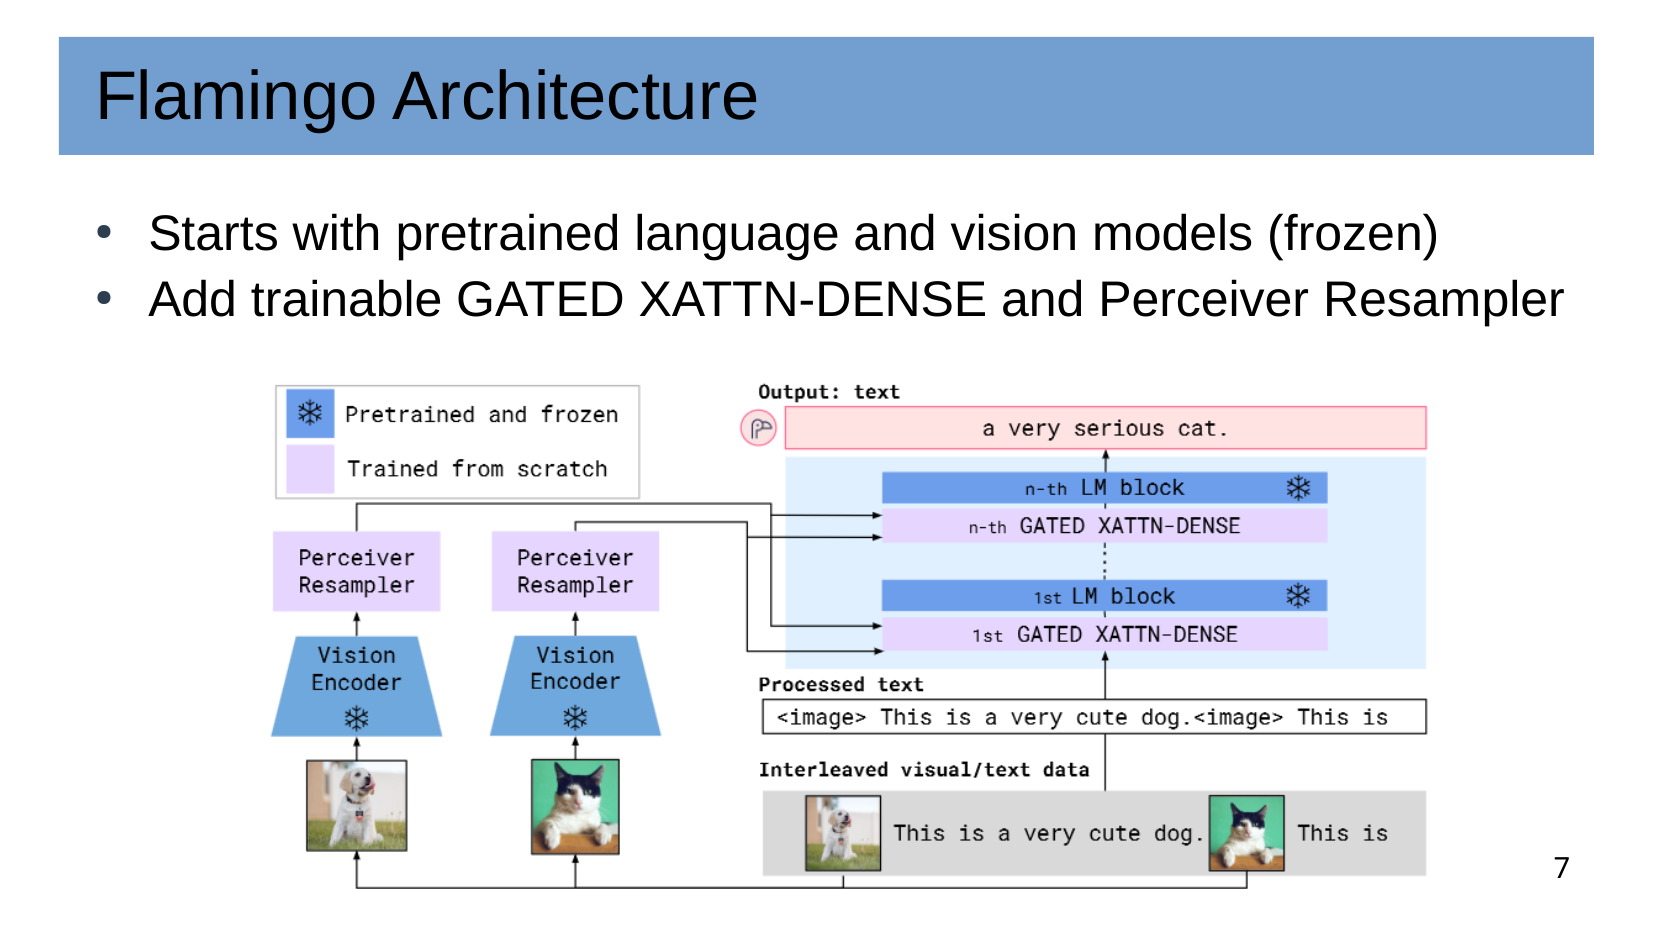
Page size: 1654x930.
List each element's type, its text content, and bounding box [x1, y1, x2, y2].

picture [262, 825, 1434, 901]
list Starts with pretrained language and vision models (frozen) Add trainable GATED XATTN-DENSE and Perceiver Resampler [77, 204, 1613, 825]
title Flamingo Architecture [58, 36, 1594, 155]
